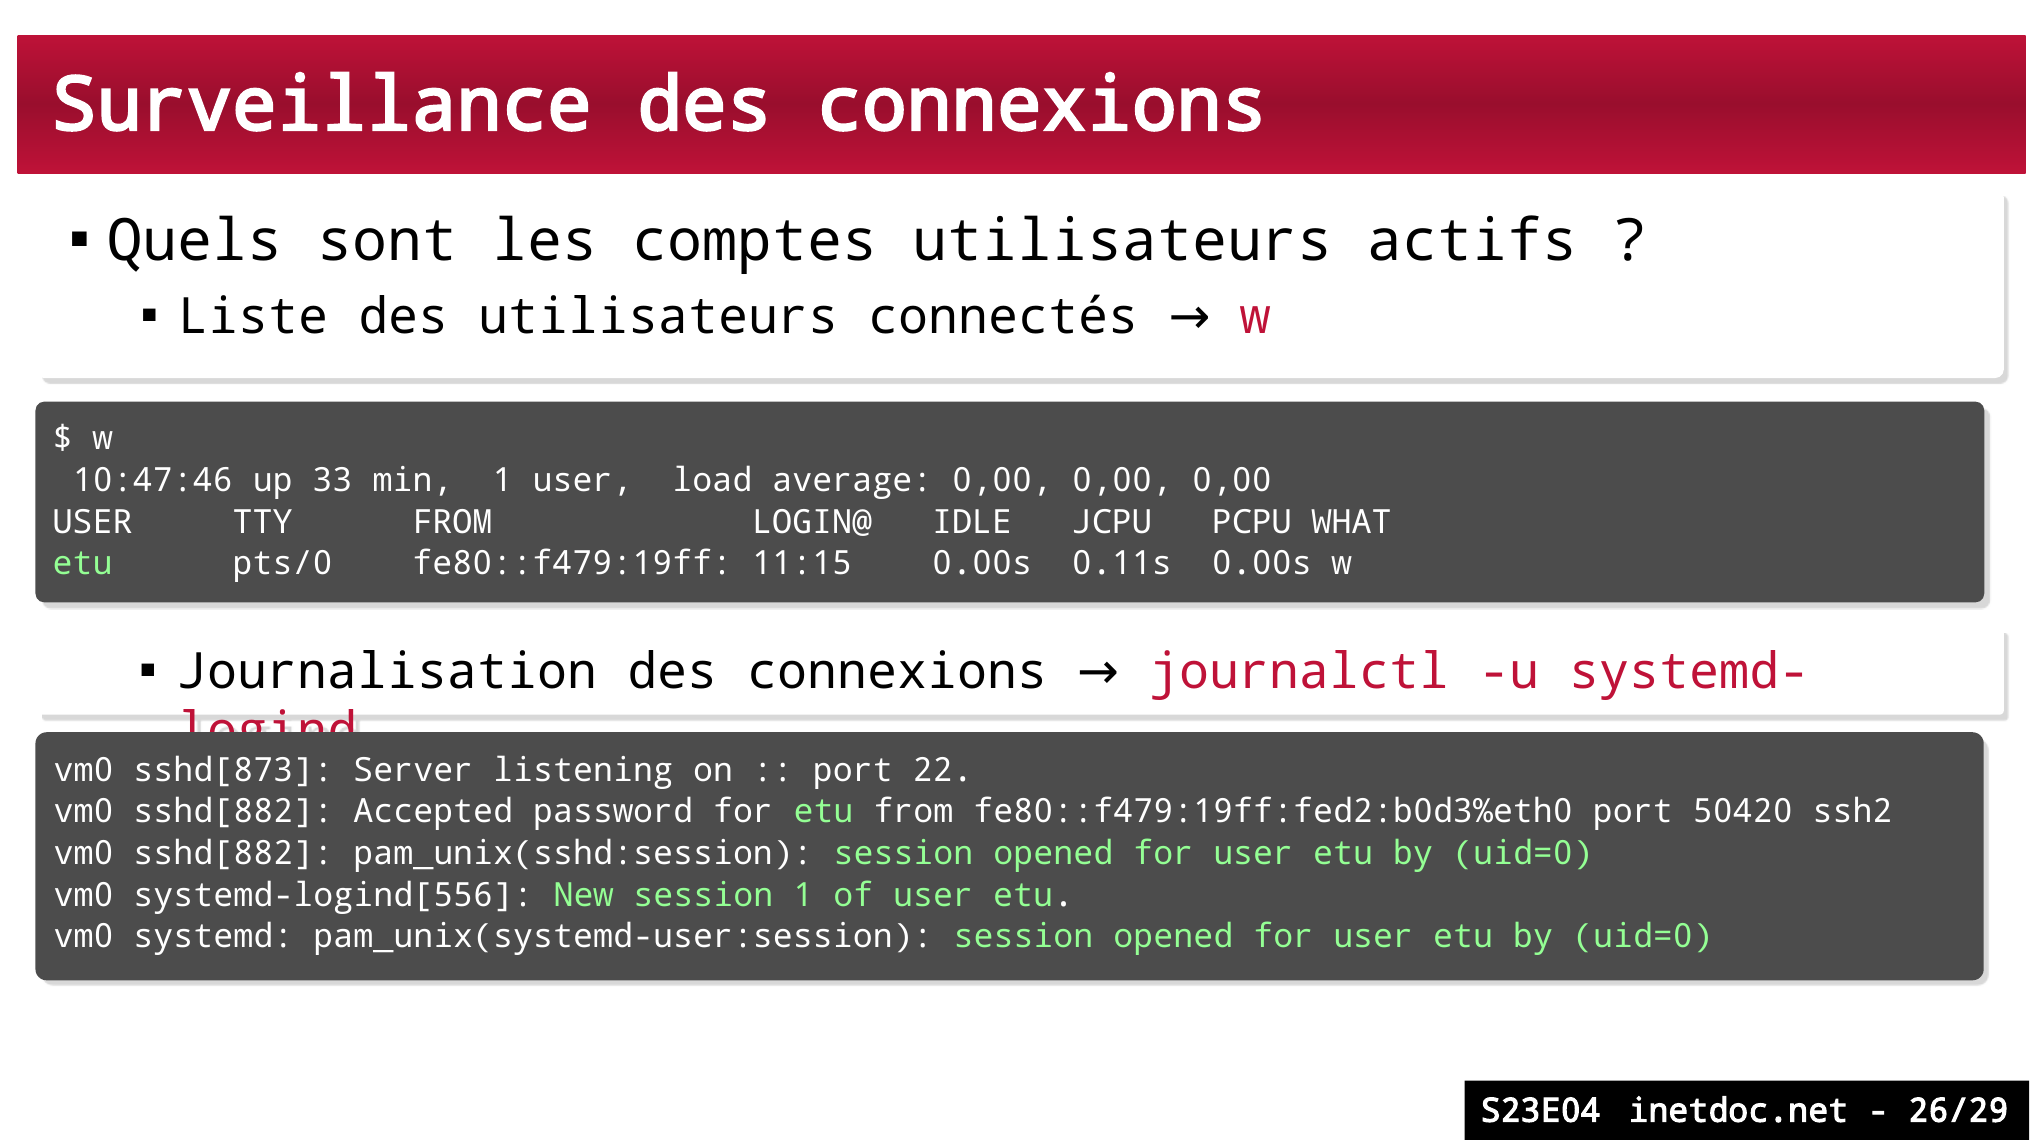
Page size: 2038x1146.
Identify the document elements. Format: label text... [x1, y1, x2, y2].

text_box Quels sont les comptes utilisateurs actifs ? Liste des utilisateurs connectés → w [35, 188, 2004, 379]
text_box Journalisation des connexions → journalctl -u systemd-logind [35, 625, 2004, 715]
text_box Surveillance des connexions [17, 35, 2026, 174]
text_box $ w 10:47:46 up 33 min, 1 user, load average: 0,00, 0,00, 0,00 USER TTY FROM LOGIN@ IDLE JCPU PCPU WHAT etu pts/0 fe80::f479:19ff: 11:15 0.00s 0.11s 0.00s w [35, 401, 1985, 603]
text_box vm0 sshd[873]: Server listening on :: port 22. vm0 sshd[882]: Accepted password for etu from fe80::f479:19ff:fed2:b0d3%eth0 port 50420 ssh2 vm0 sshd[882]: pam_unix(sshd:session): session opened for user etu by (uid=0) vm0 systemd-logind[556]: New session 1 of user etu. vm0 systemd: pam_unix(systemd-user:session): session opened for user etu by (uid=0) [35, 732, 1984, 981]
text_box S23E04 inetdoc.net - <numéro>/29 [1464, 1080, 2030, 1140]
